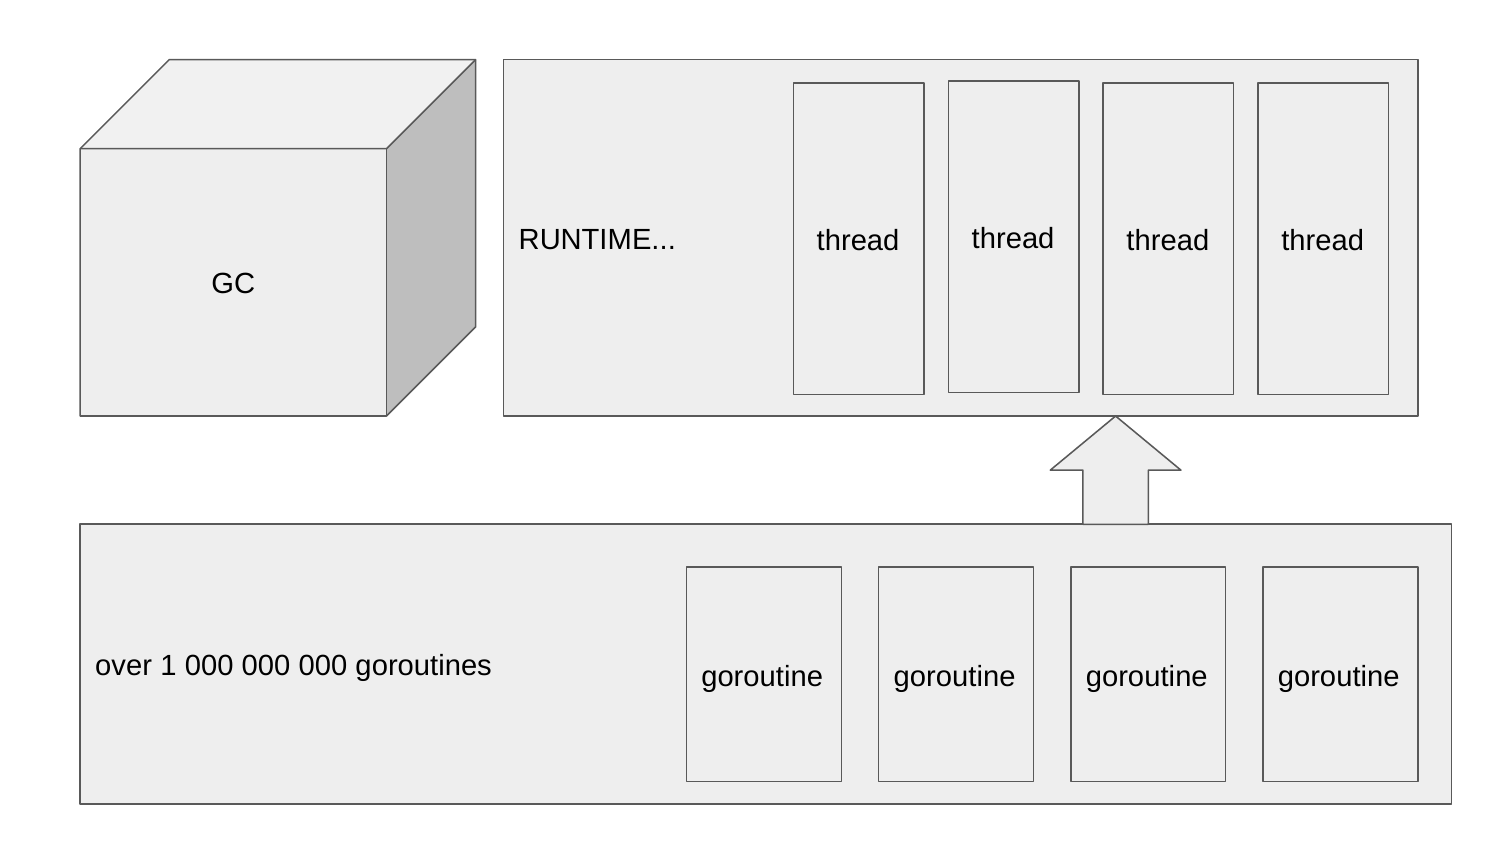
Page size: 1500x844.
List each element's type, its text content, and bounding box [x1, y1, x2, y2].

text_box over 1 000 000 000 goroutines [80, 524, 1452, 805]
text_box goroutine [878, 567, 1034, 782]
text_box goroutine [1070, 567, 1226, 782]
text_box goroutine [1263, 567, 1418, 782]
text_box thread [1257, 82, 1389, 395]
text_box thread [793, 82, 925, 395]
text_box goroutine [686, 567, 842, 782]
text_box [1050, 416, 1181, 525]
text_box RUNTIME... [503, 59, 1418, 416]
text_box thread [1103, 82, 1234, 395]
text_box thread [948, 81, 1079, 393]
text_box GC [80, 149, 386, 416]
